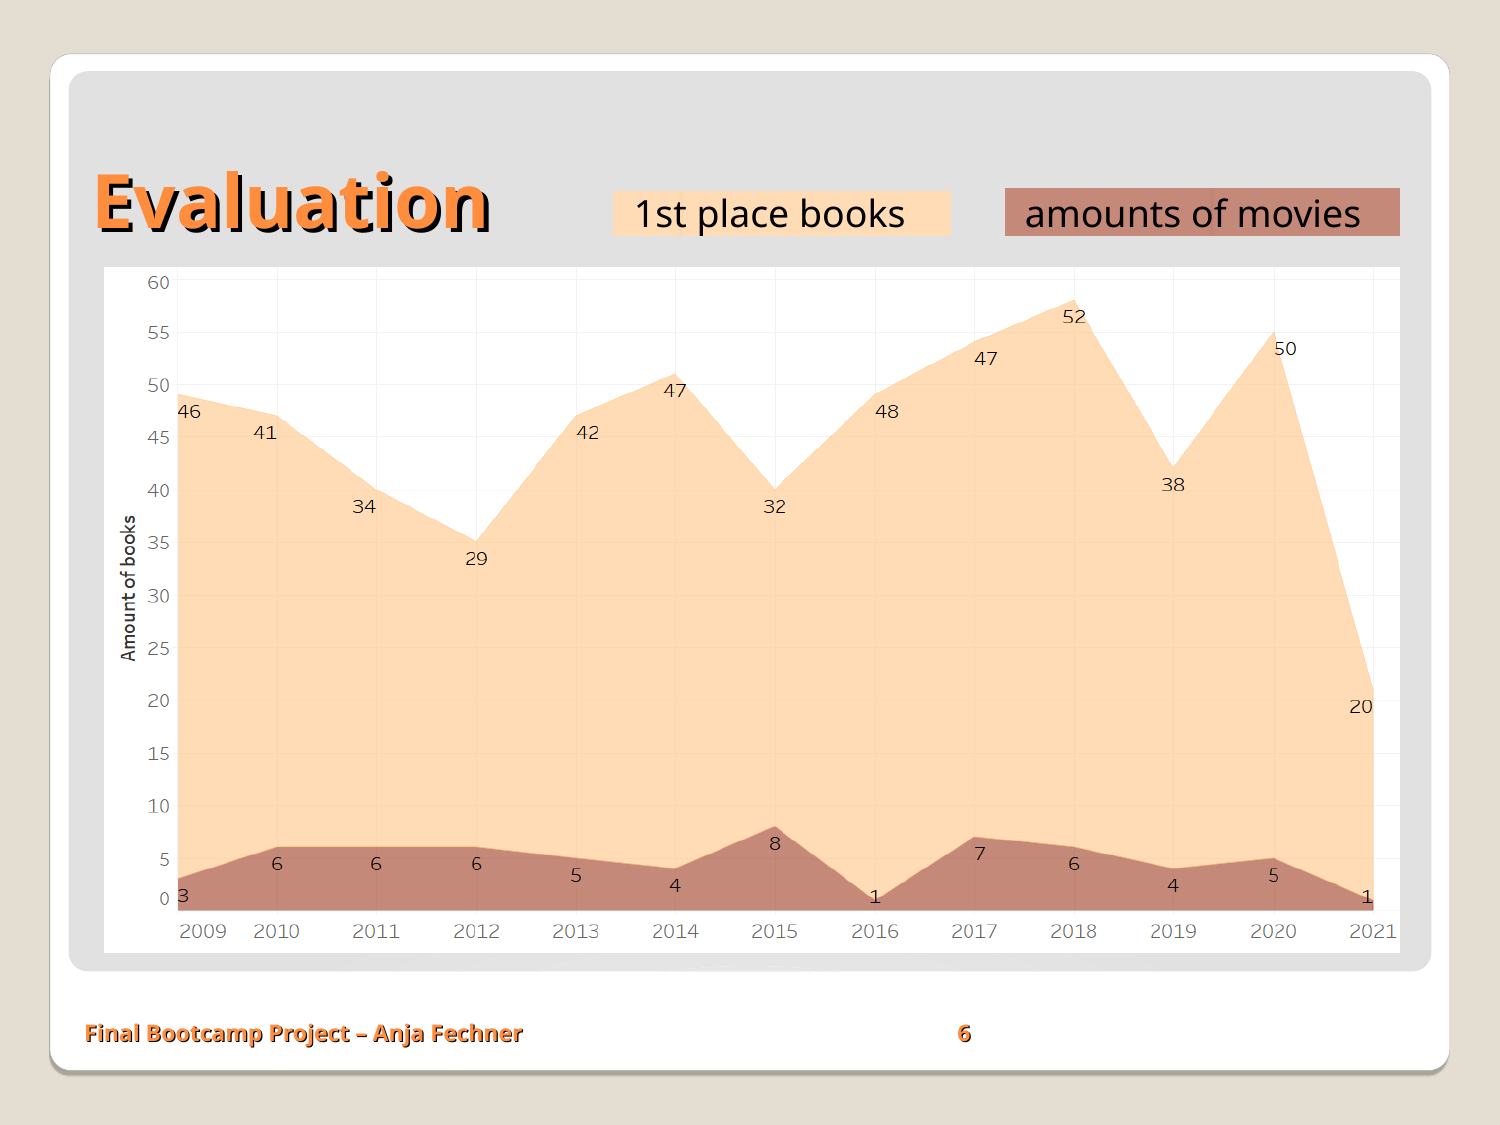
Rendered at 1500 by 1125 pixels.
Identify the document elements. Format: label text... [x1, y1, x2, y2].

picture [1005, 188, 1009, 236]
picture [613, 191, 619, 236]
text_box amounts of movies [1009, 182, 1388, 267]
text_box 1st place books [619, 182, 946, 244]
picture [104, 267, 1400, 953]
title Evaluation [76, 78, 1420, 251]
picture [946, 191, 951, 236]
picture [1388, 188, 1400, 236]
text_box Final Bootcamp Project – Anja Fechner [76, 1012, 1436, 1054]
